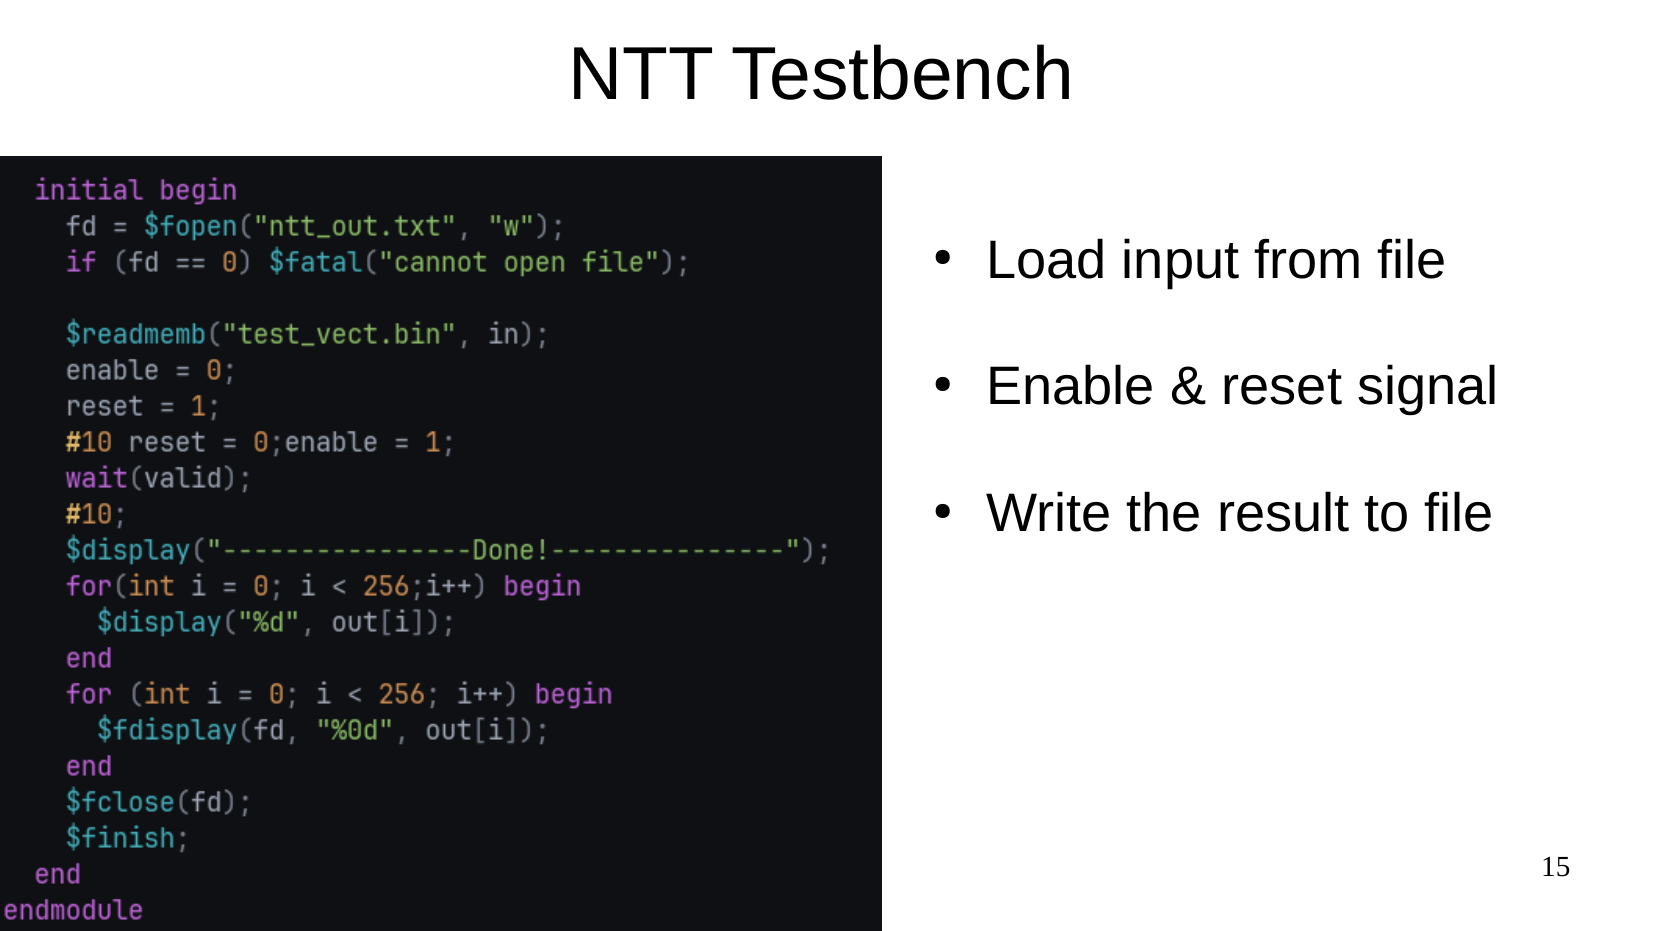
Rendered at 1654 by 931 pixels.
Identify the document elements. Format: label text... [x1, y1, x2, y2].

list Load input from file Enable & reset signal Write the result to file [915, 198, 1595, 739]
title NTT Testbench [77, 28, 1565, 119]
picture [0, 156, 882, 931]
